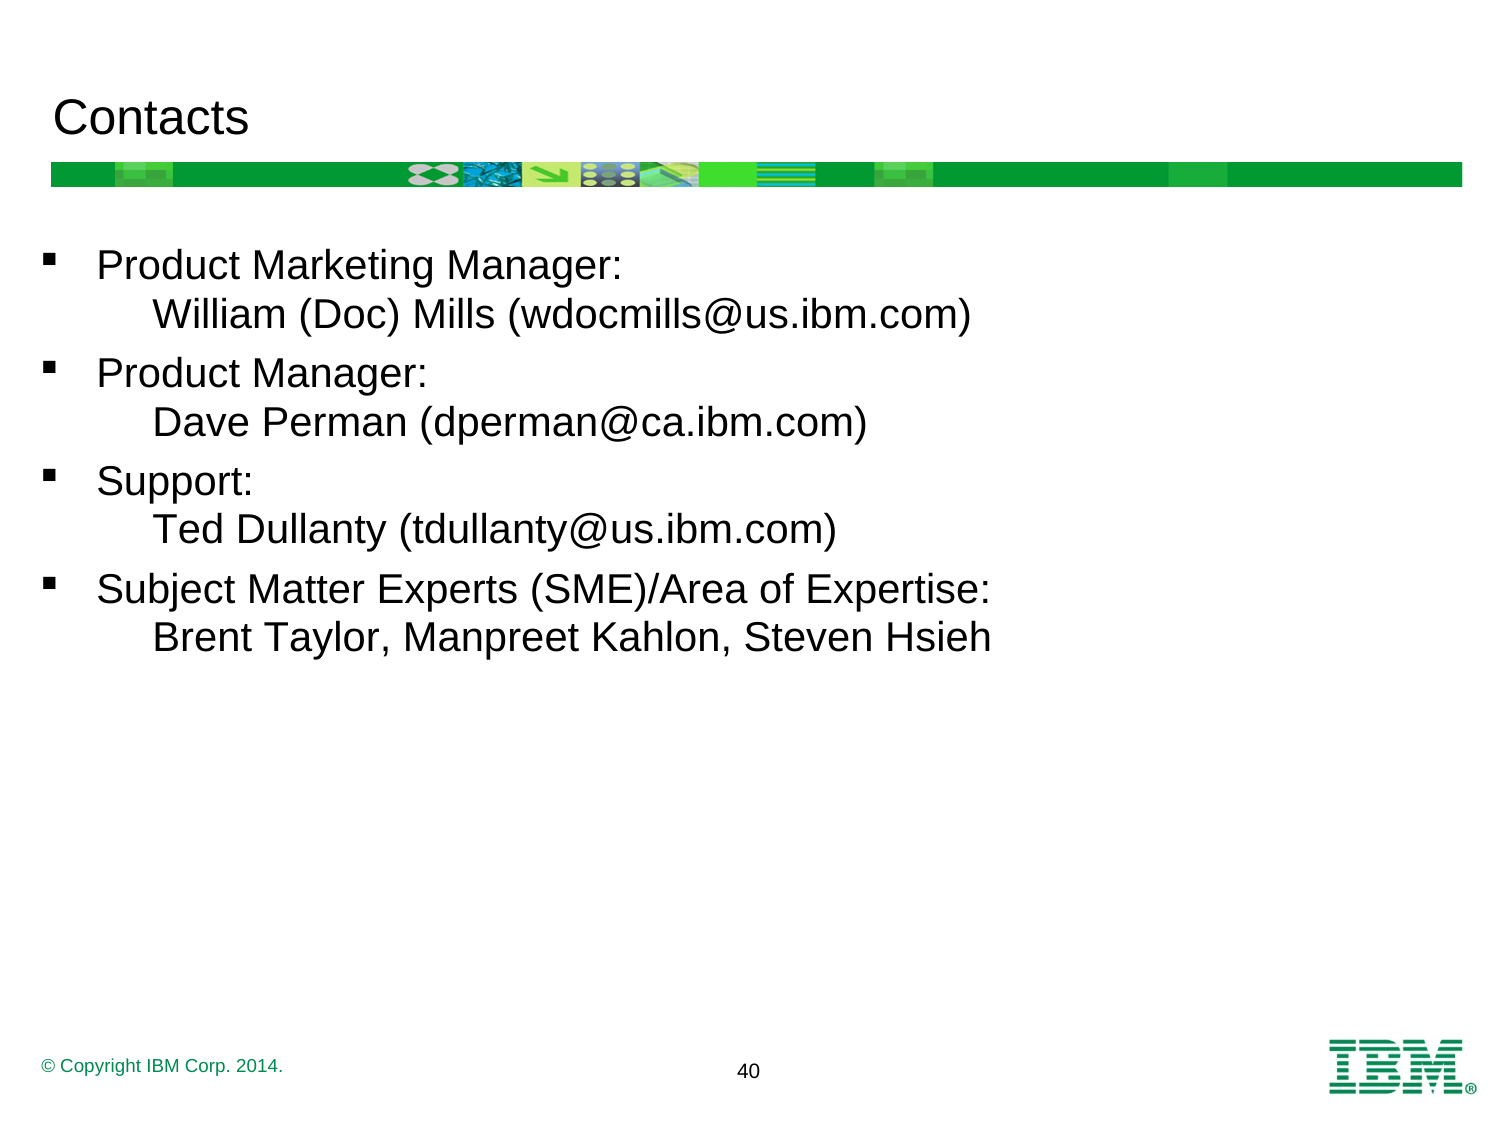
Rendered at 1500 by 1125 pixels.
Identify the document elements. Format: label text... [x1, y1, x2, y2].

list Product Marketing Manager: William (Doc) Mills (wdocmills@us.ibm.com) Product Manager: Dave Perman (dperman@ca.ibm.com) Support: Ted Dullanty (tdullanty@us.ibm.com) Subject Matter Experts (SME)/Area of Expertise: Brent Taylor, Manpreet Kahlon, Steven Hsieh [24, 231, 1463, 1038]
picture [1327, 1037, 1479, 1096]
title Contacts [37, 45, 1388, 188]
picture [50, 161, 1463, 189]
